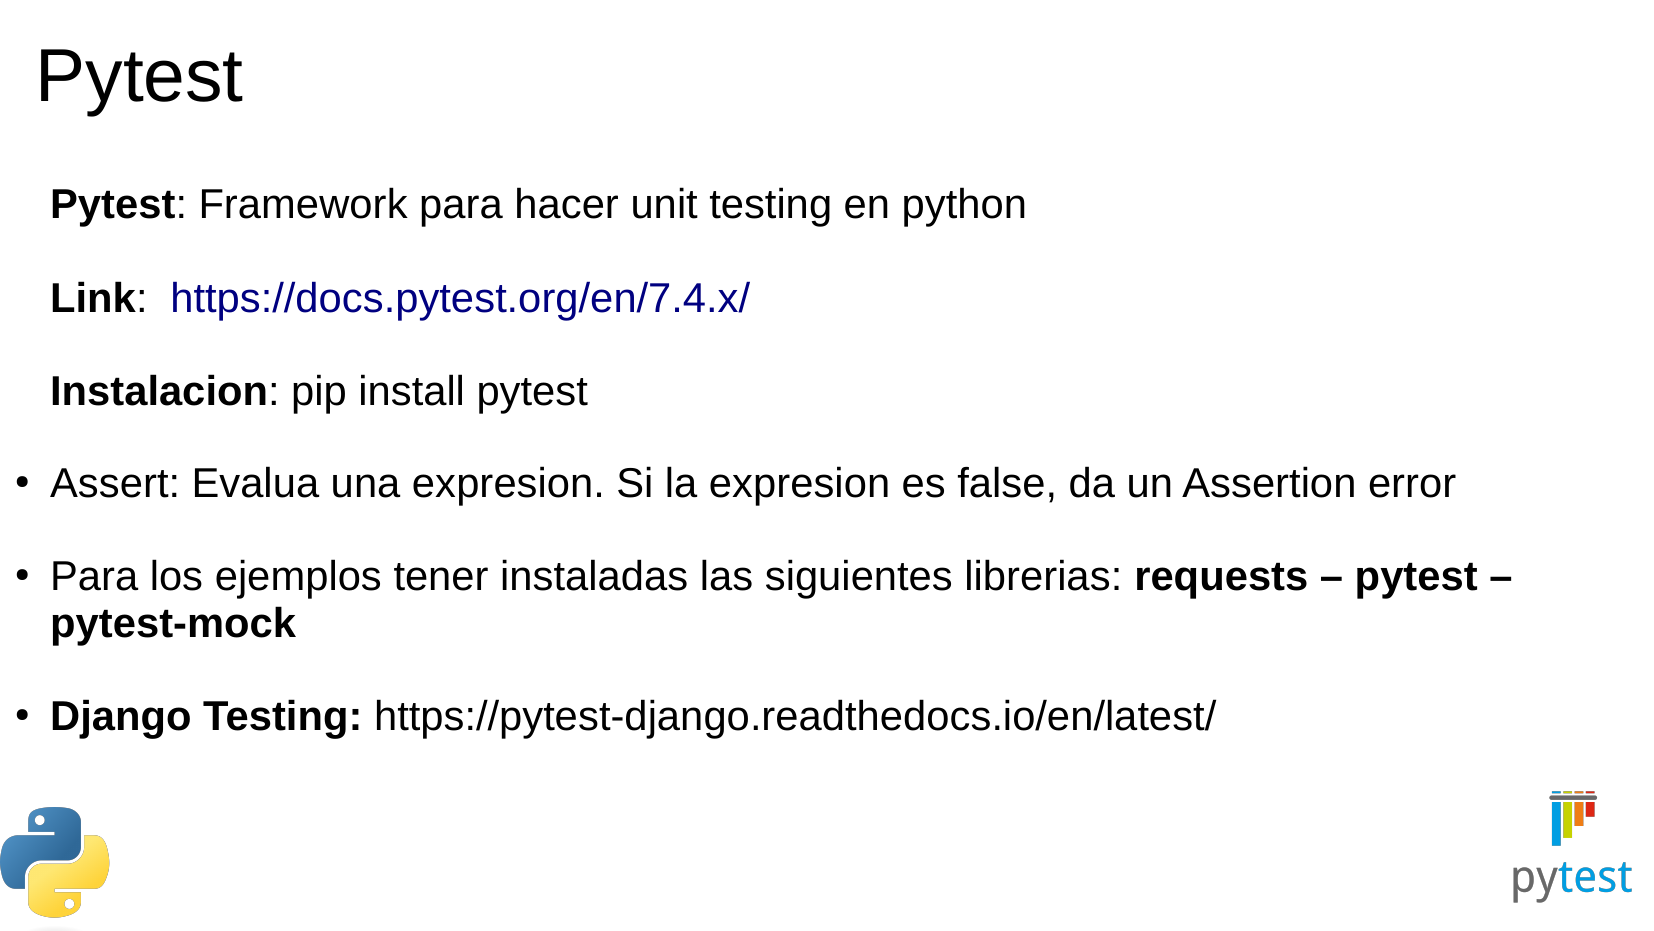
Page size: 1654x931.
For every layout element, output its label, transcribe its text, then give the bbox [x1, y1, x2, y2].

picture [0, 807, 113, 931]
text_box Pytest: Framework para hacer unit testing en python Link: https://docs.pytest.org/en/7.4.x/ Instalacion: pip install pytest Assert: Evalua una expresion. Si la expresion es false, da un Assertion error Para los ejemplos tener instaladas las siguientes librerias: requests – pytest – pytest-mock Django Testing: https://pytest-django.readthedocs.io/en/latest/ [0, 173, 1613, 751]
picture [1499, 774, 1650, 926]
text_box Pytest [0, 0, 1654, 151]
